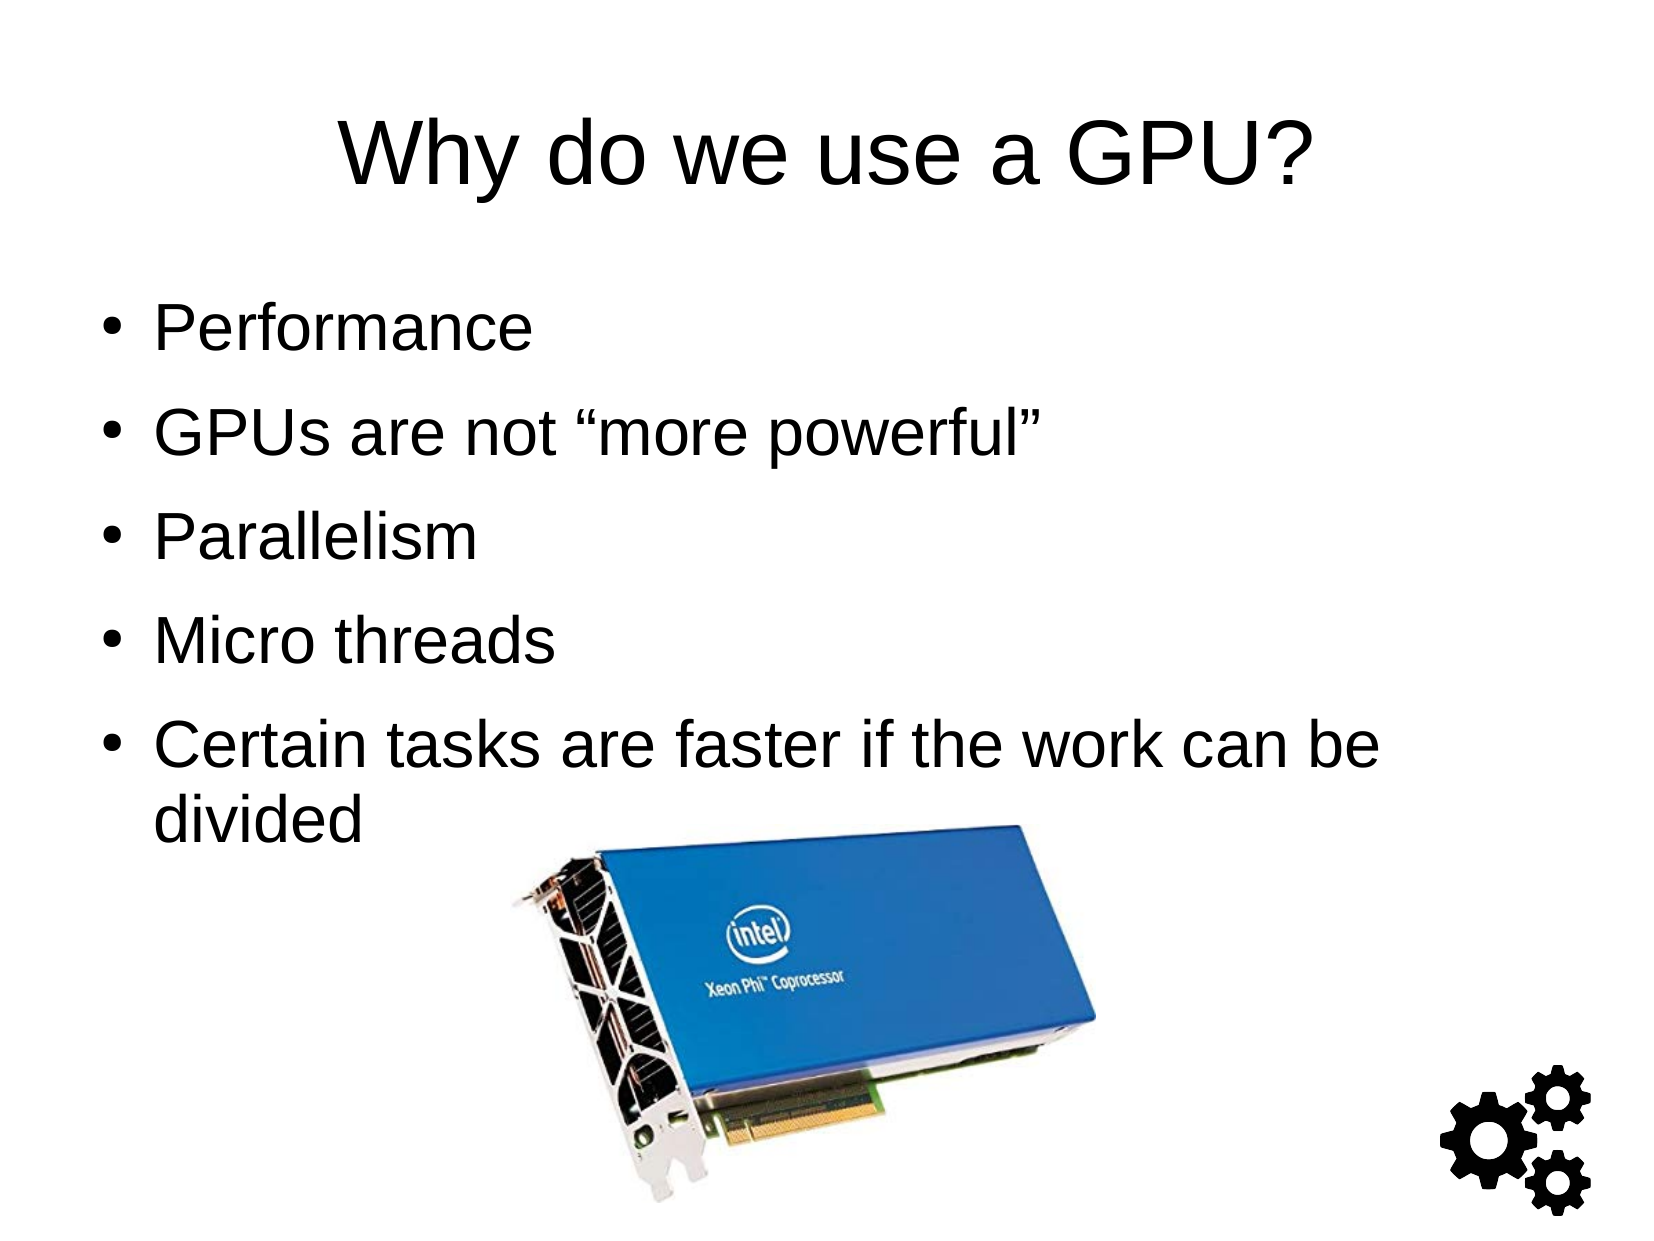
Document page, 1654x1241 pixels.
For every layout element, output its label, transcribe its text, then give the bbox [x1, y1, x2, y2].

picture [510, 824, 1096, 1203]
title Why do we use a GPU? [82, 49, 1571, 257]
list Performance GPUs are not “more powerful” Parallelism Micro threads Certain tasks are faster if the work can be divided [82, 290, 1571, 1010]
picture [1440, 1065, 1591, 1216]
